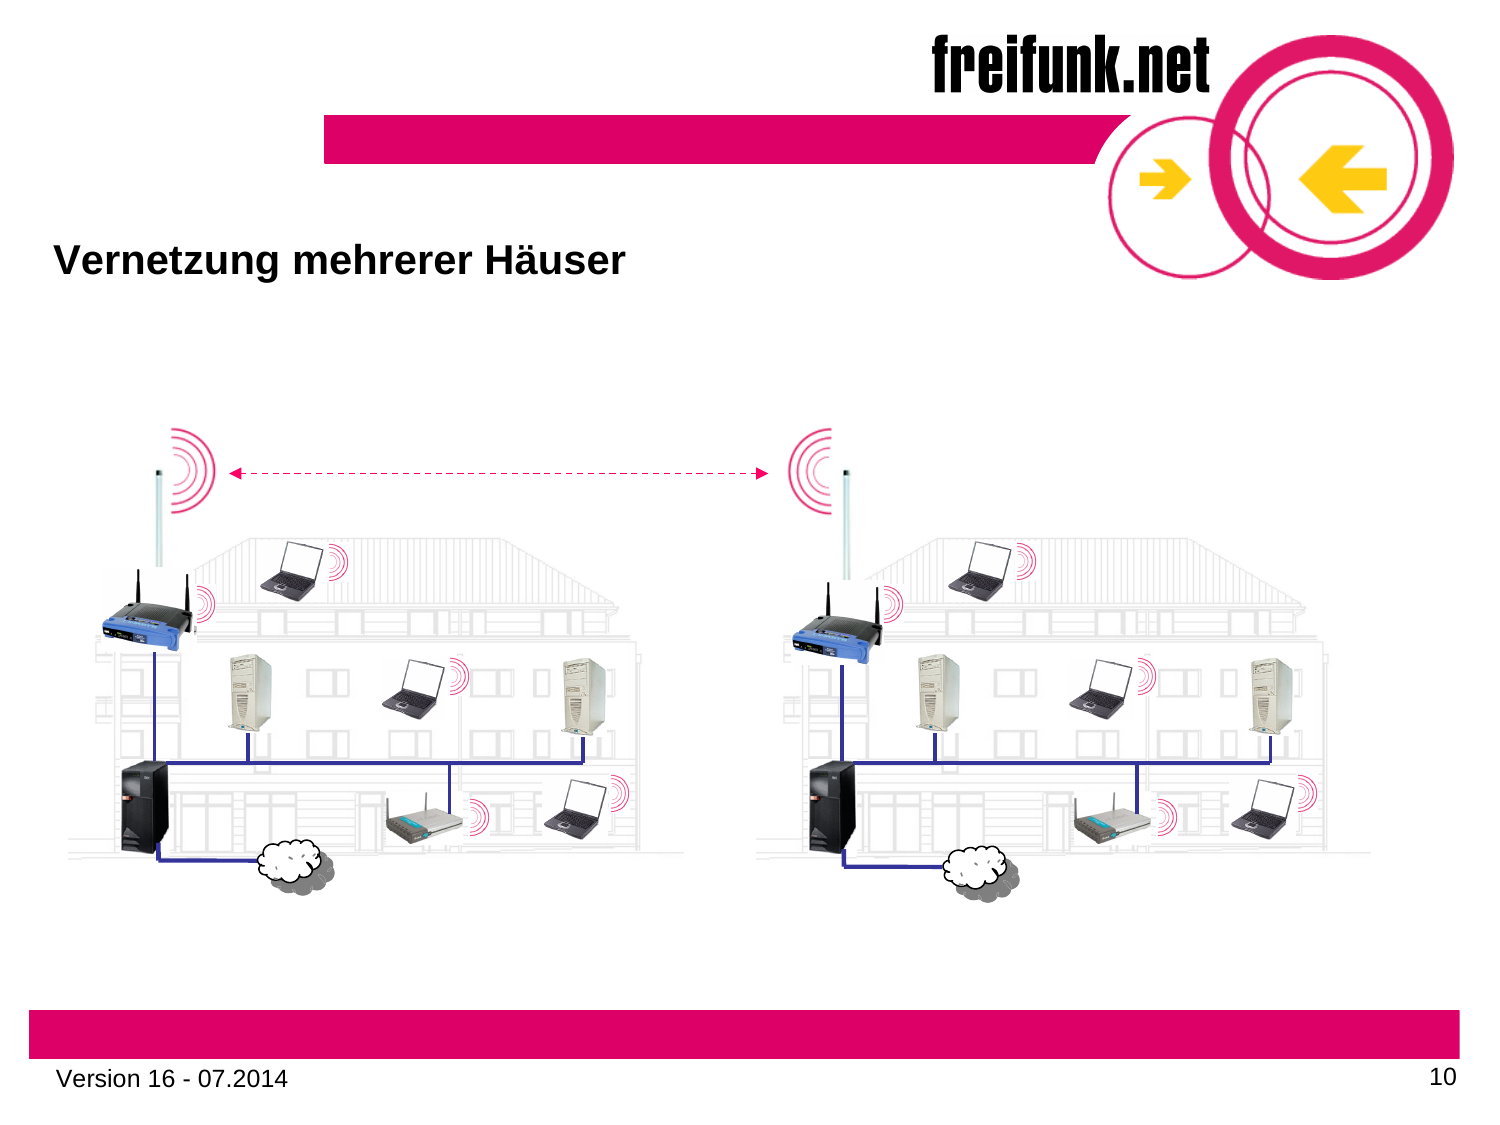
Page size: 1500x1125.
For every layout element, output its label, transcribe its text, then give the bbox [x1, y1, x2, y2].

picture [756, 467, 1371, 861]
text_box [943, 846, 1007, 889]
picture [785, 426, 834, 518]
picture [68, 467, 684, 861]
text_box Vernetzung mehrerer Häuser [53, 233, 1046, 313]
picture [169, 425, 219, 516]
text_box [257, 840, 321, 883]
picture [932, 34, 1454, 280]
